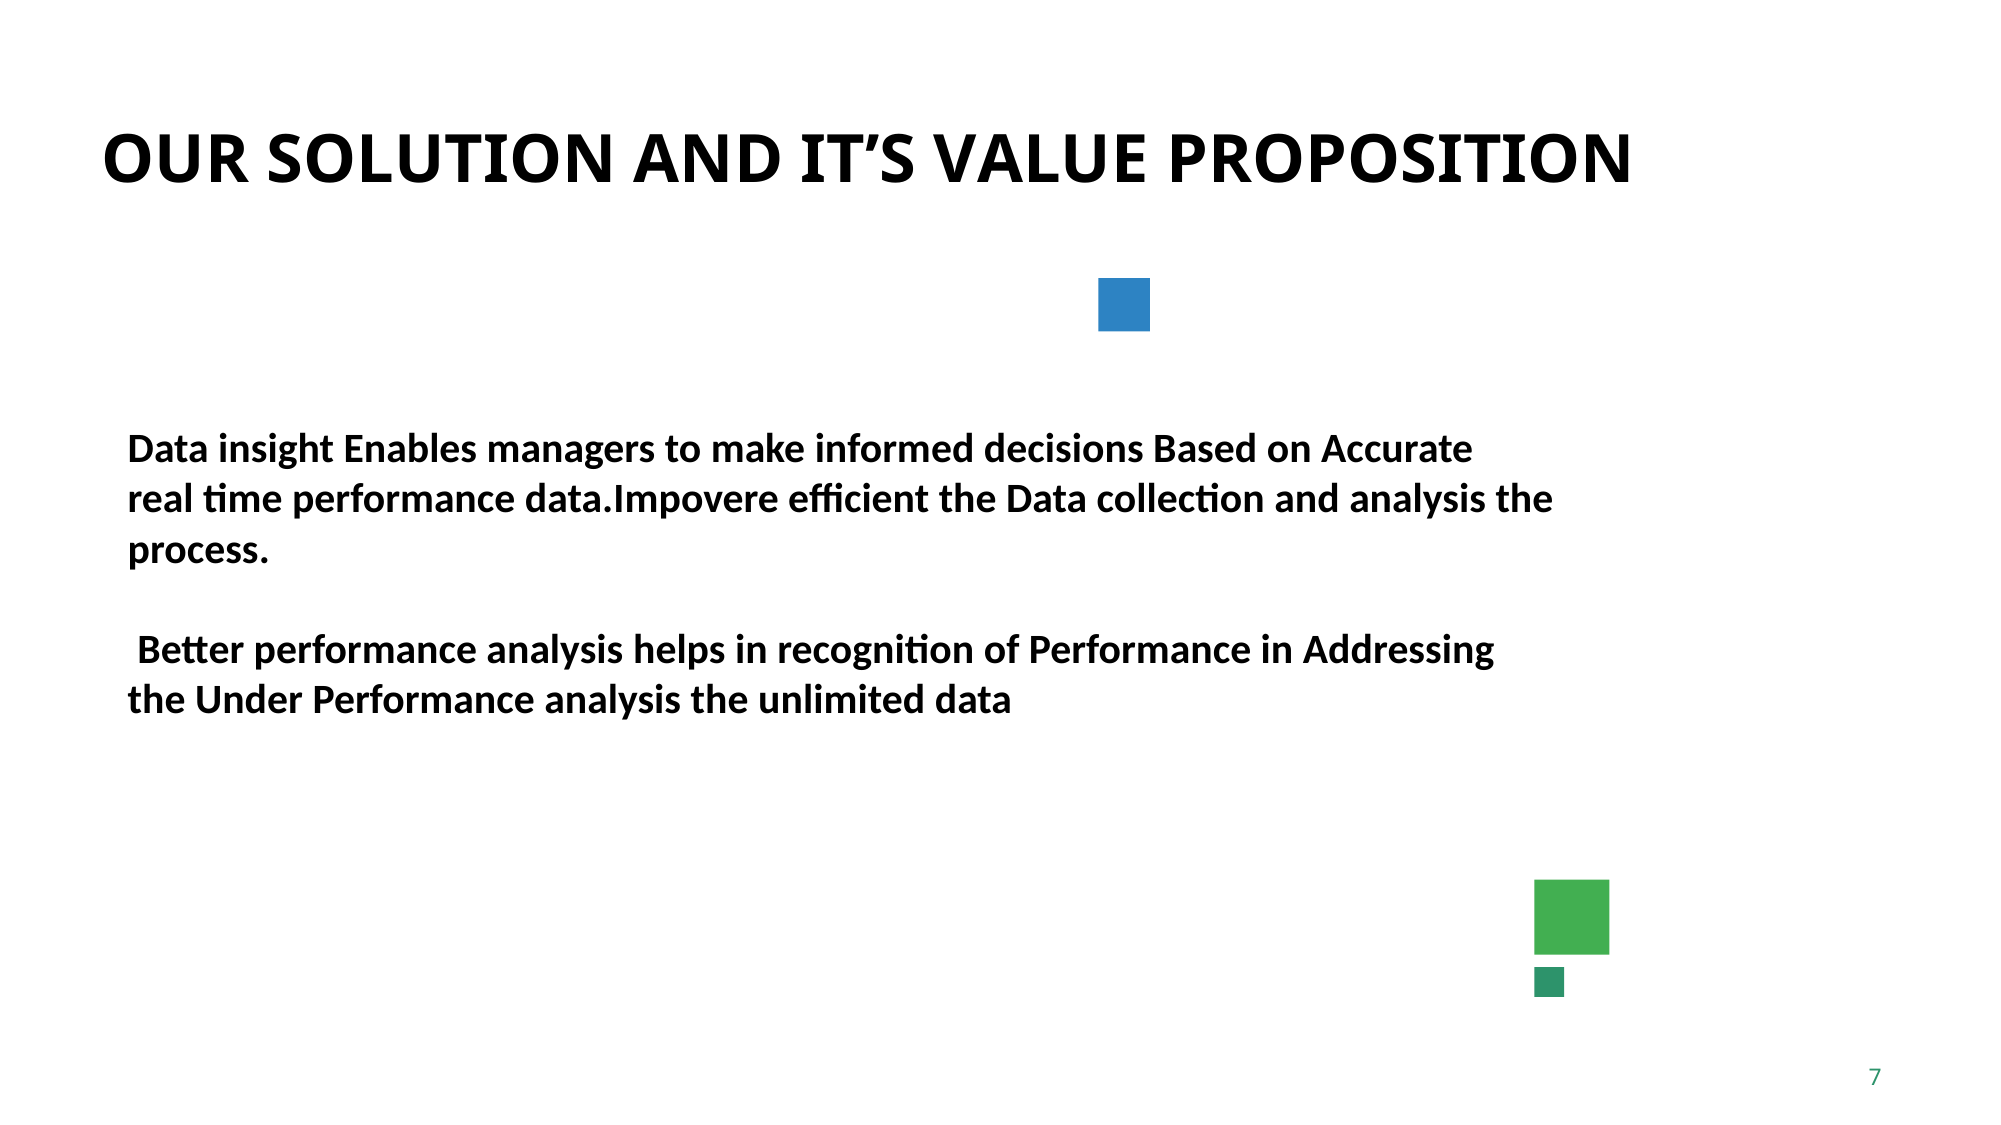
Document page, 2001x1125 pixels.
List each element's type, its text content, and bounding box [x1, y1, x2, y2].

text_box [1534, 879, 1610, 955]
text_box [1098, 278, 1150, 332]
title OUR SOLUTION AND IT’S VALUE PROPOSITION [99, 112, 1699, 197]
slide_number 7 [1862, 1061, 1888, 1094]
text_box [1534, 967, 1565, 997]
text_box Data insight Enables managers to make informed decisions Based on Accurate real time performance data.Impovere efficient the Data collection and analysis the process. Better performance analysis helps in recognition of Performance in Addressing the Under Performance analysis the unlimited data [112, 413, 1581, 732]
